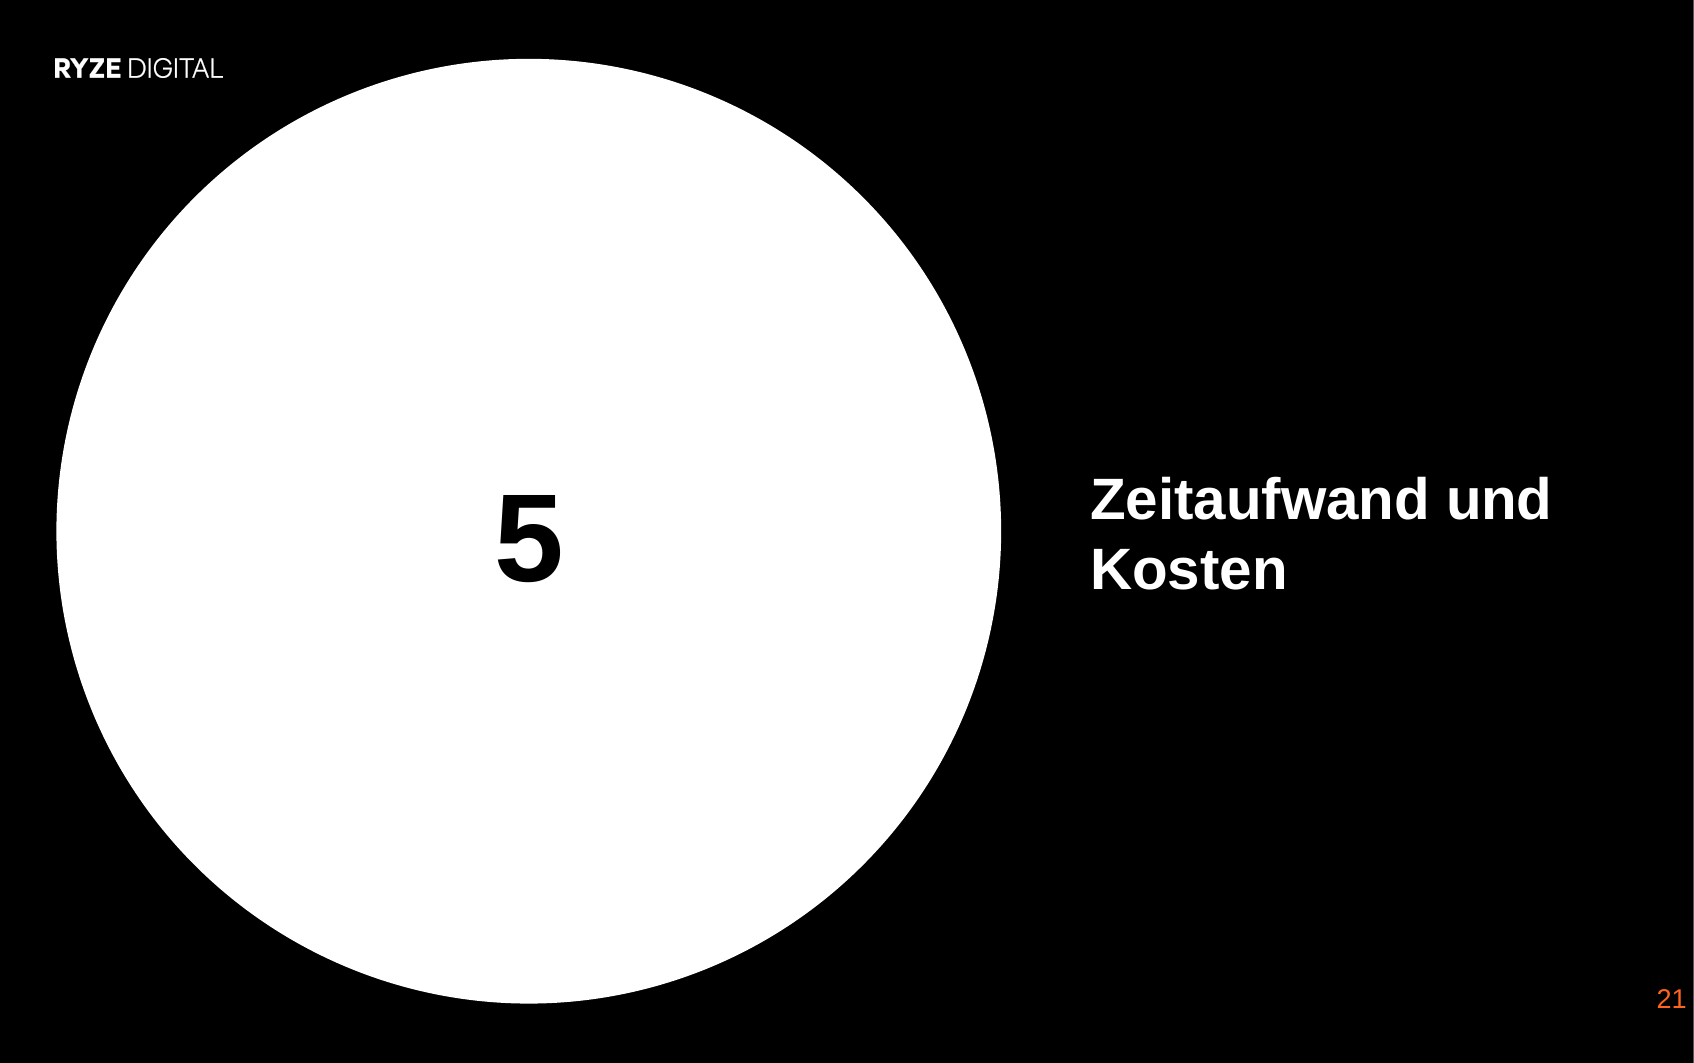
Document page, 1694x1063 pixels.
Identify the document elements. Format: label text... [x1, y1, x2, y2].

list Zeitaufwand und Kosten [1090, 467, 1611, 596]
picture [55, 58, 223, 78]
slide_number <number> [1584, 981, 1687, 1063]
list 5 [245, 467, 813, 596]
